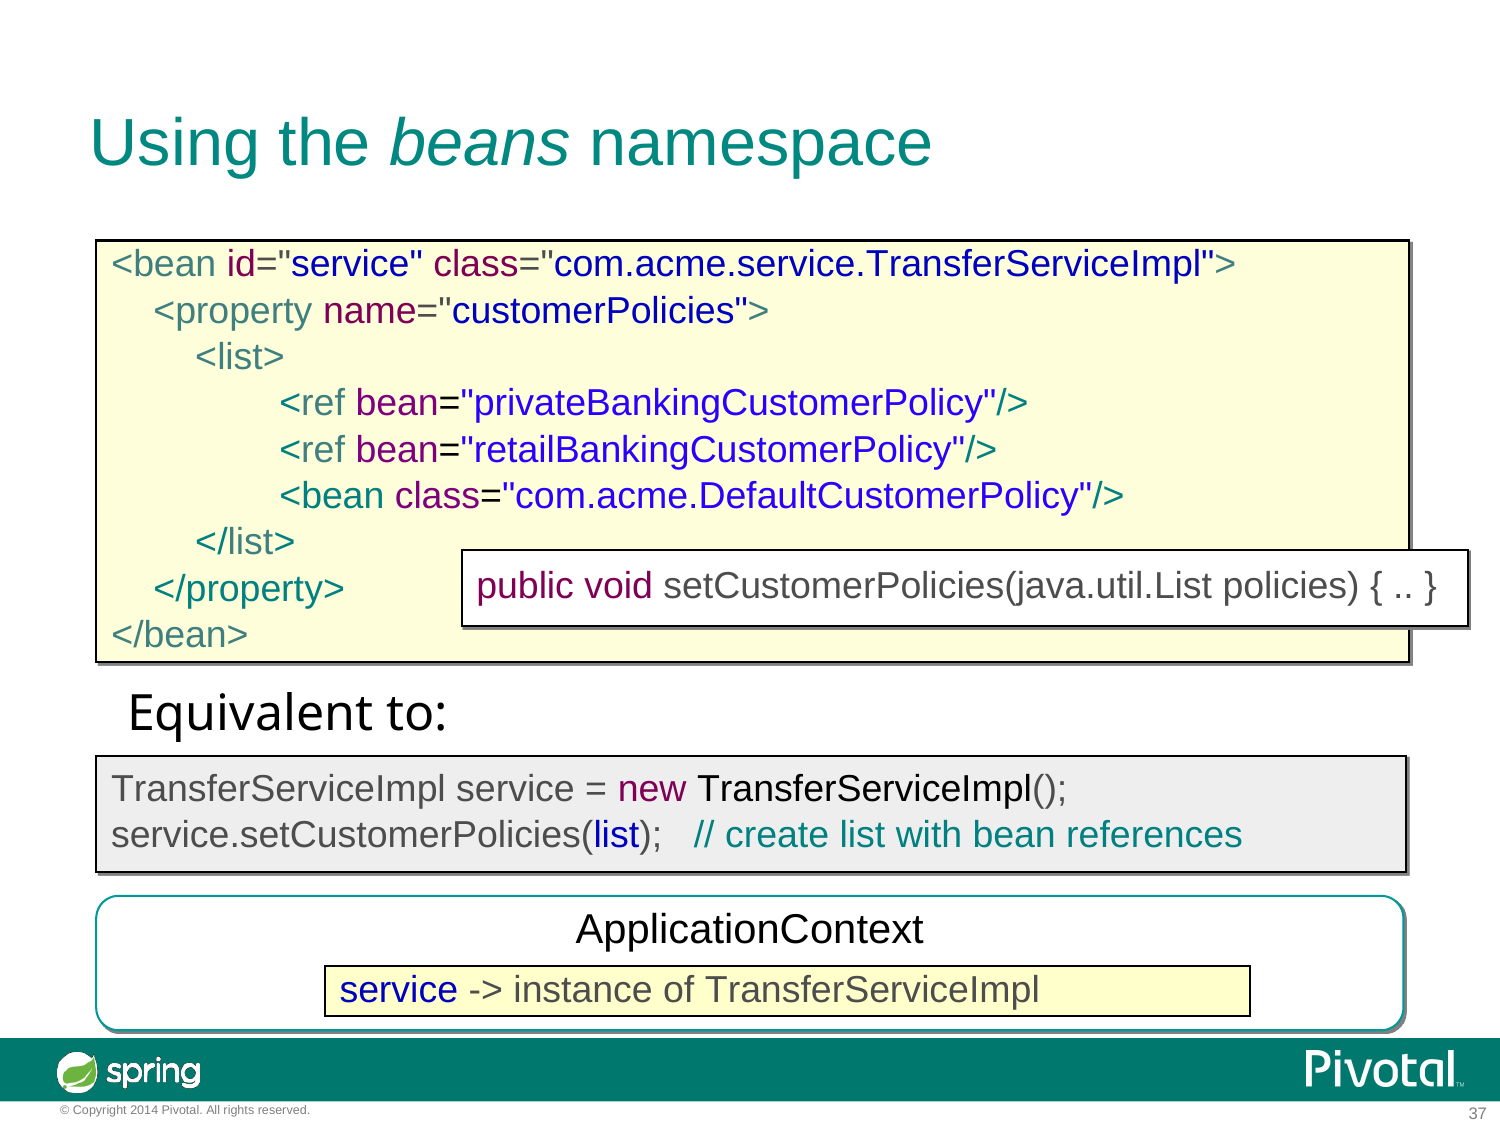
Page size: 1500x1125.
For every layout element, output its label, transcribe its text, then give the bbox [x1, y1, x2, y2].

title Using the beans namespace [75, 45, 1426, 233]
picture [32, 1041, 210, 1103]
text_box Equivalent to: [112, 672, 1004, 749]
picture [1306, 1050, 1464, 1087]
text_box TransferServiceImpl service = new TransferServiceImpl(); service.setCustomerPolicies(list); // create list with bean references [96, 755, 1407, 873]
list <bean id="service" class="com.acme.service.TransferServiceImpl"> <property name="customerPolicies"> <list> <ref bean="privateBankingCustomerPolicy"/> <ref bean="retailBankingCustomerPolicy"/> <bean class="com.acme.DefaultCustomerPolicy"/> </list> </property> </bean> [96, 240, 1409, 663]
text_box service -> instance of TransferServiceImpl [324, 965, 1250, 1016]
text_box public void setCustomerPolicies(java.util.List policies) { .. } [461, 549, 1468, 627]
text_box ApplicationContext [96, 895, 1404, 1031]
